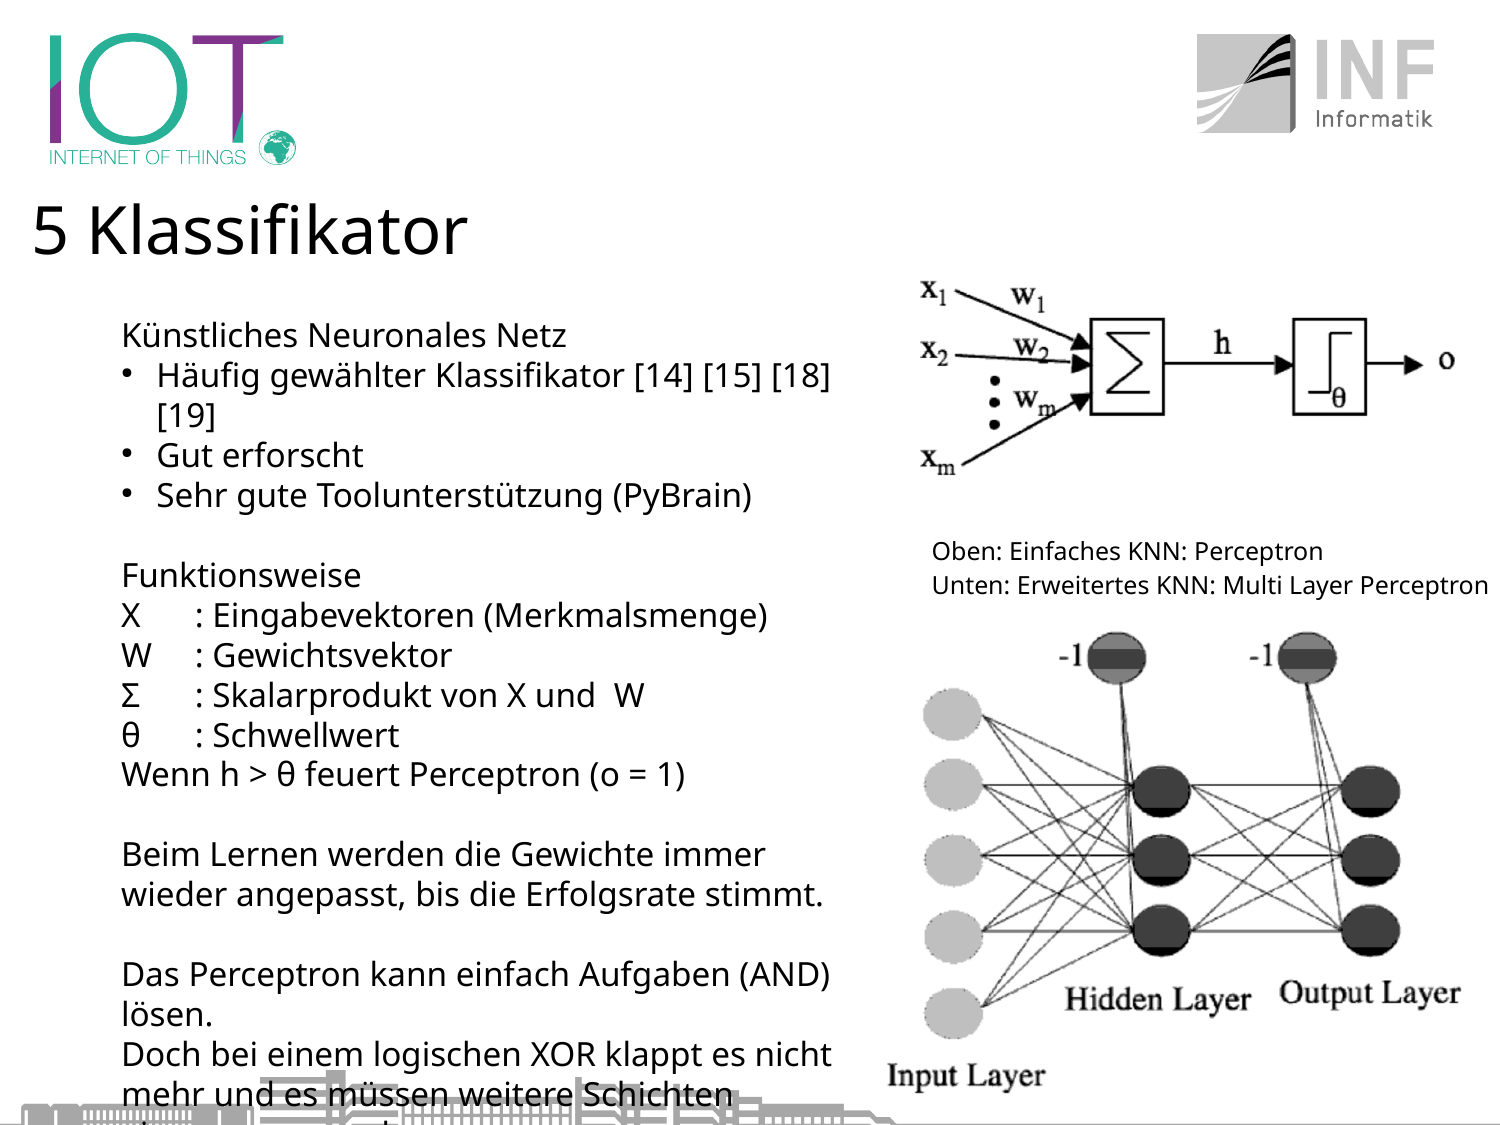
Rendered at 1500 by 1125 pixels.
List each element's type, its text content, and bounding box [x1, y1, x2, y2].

picture [912, 271, 1465, 485]
picture [1197, 34, 1434, 133]
picture [0, 625, 1500, 1125]
text_box 5 Klassifikator [16, 180, 1464, 284]
text_box Künstliches Neuronales Netz Häufig gewählter Klassifikator [14] [15] [18] [19] Gut erforscht Sehr gute Toolunterstützung (PyBrain) Funktionsweise X : Eingabevektoren (Merkmalsmenge) W : Gewichtsvektor Σ : Skalarprodukt von X und W θ : Schwellwert Wenn h > θ feuert Perceptron (o = 1) Beim Lernen werden die Gewichte immer wieder angepasst, bis die Erfolgsrate stimmt. Das Perceptron kann einfach Aufgaben (AND) lösen. Doch bei einem logischen XOR klappt es nicht mehr und es müssen weitere Schichten eingezogen werden [106, 307, 875, 1040]
text_box Oben: Einfaches KNN: Perceptron Unten: Erweitertes KNN: Multi Layer Perceptron [916, 526, 1500, 603]
picture [50, 33, 296, 165]
